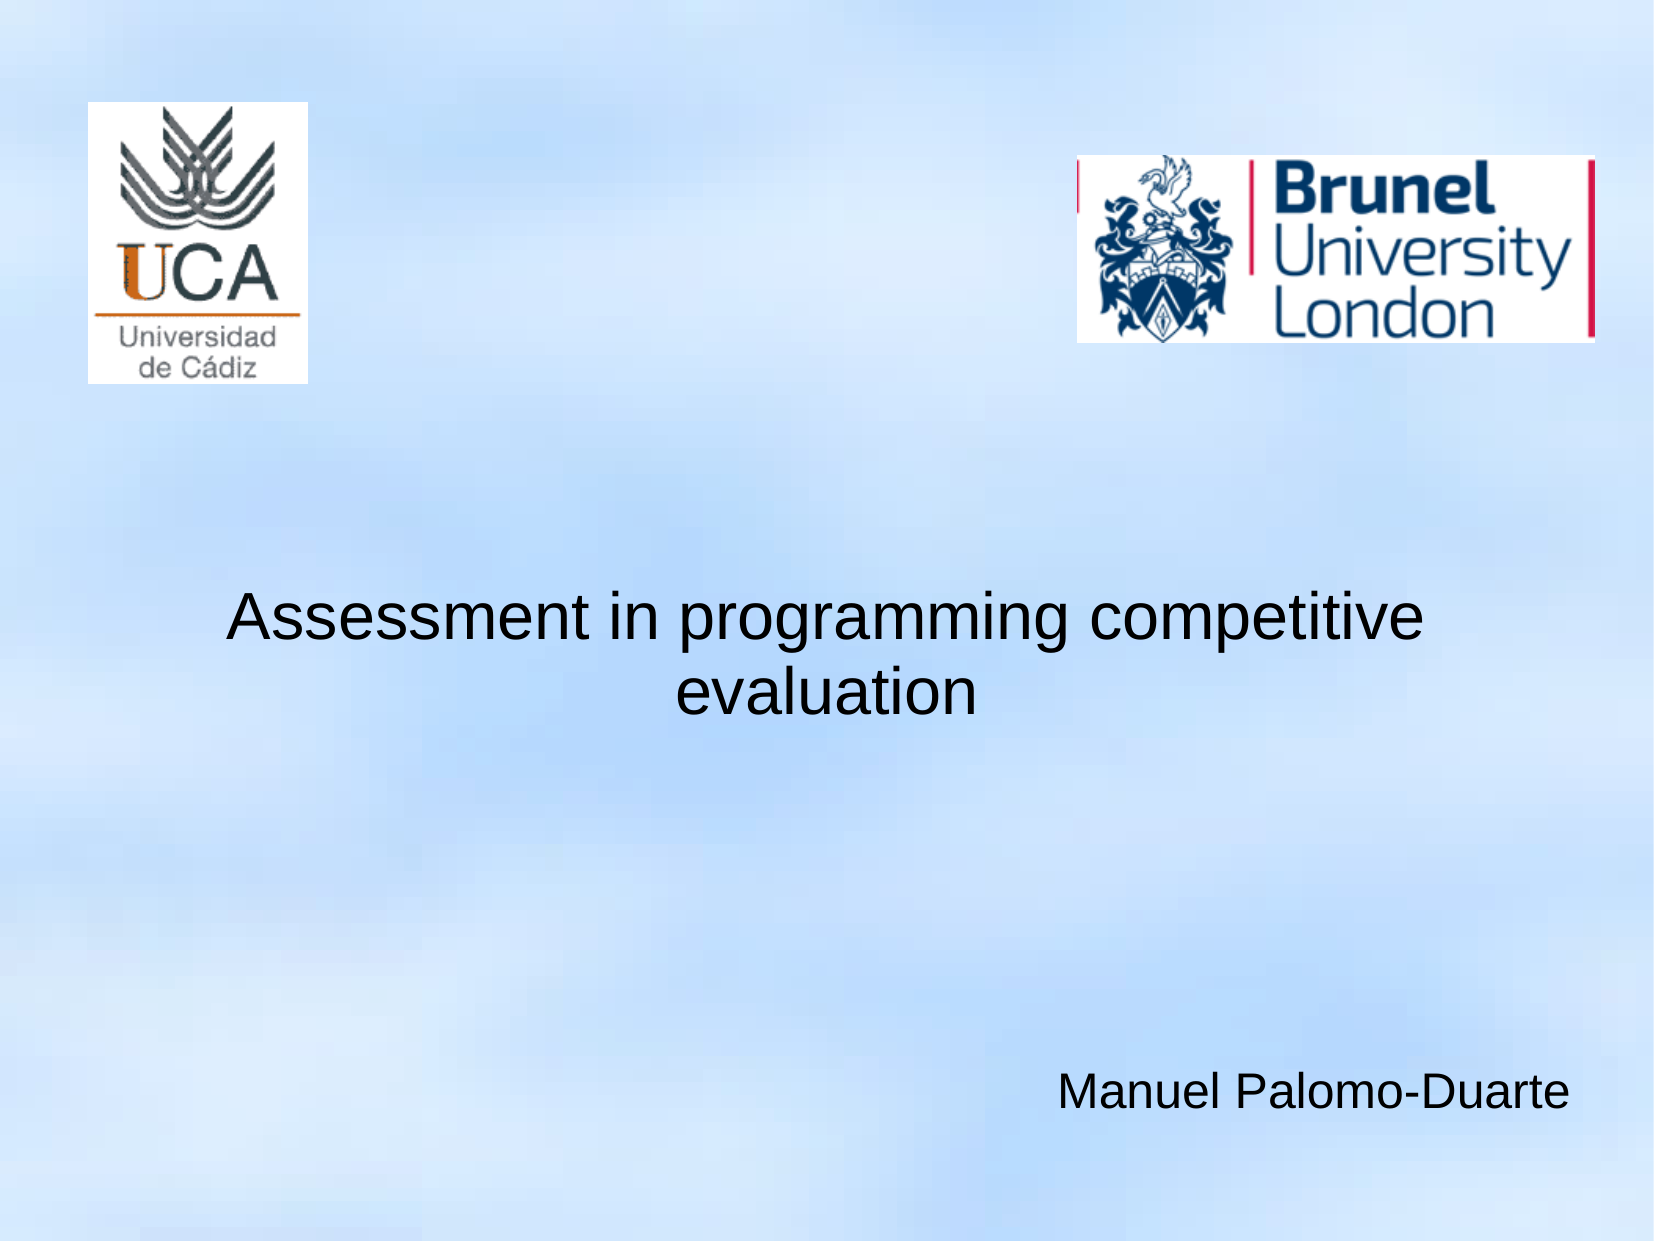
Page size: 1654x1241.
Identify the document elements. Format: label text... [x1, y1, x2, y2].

subtitle Assessment in programming competitive evaluation Manuel Palomo-Duarte [82, 279, 1571, 1120]
picture [0, 0, 1654, 1241]
